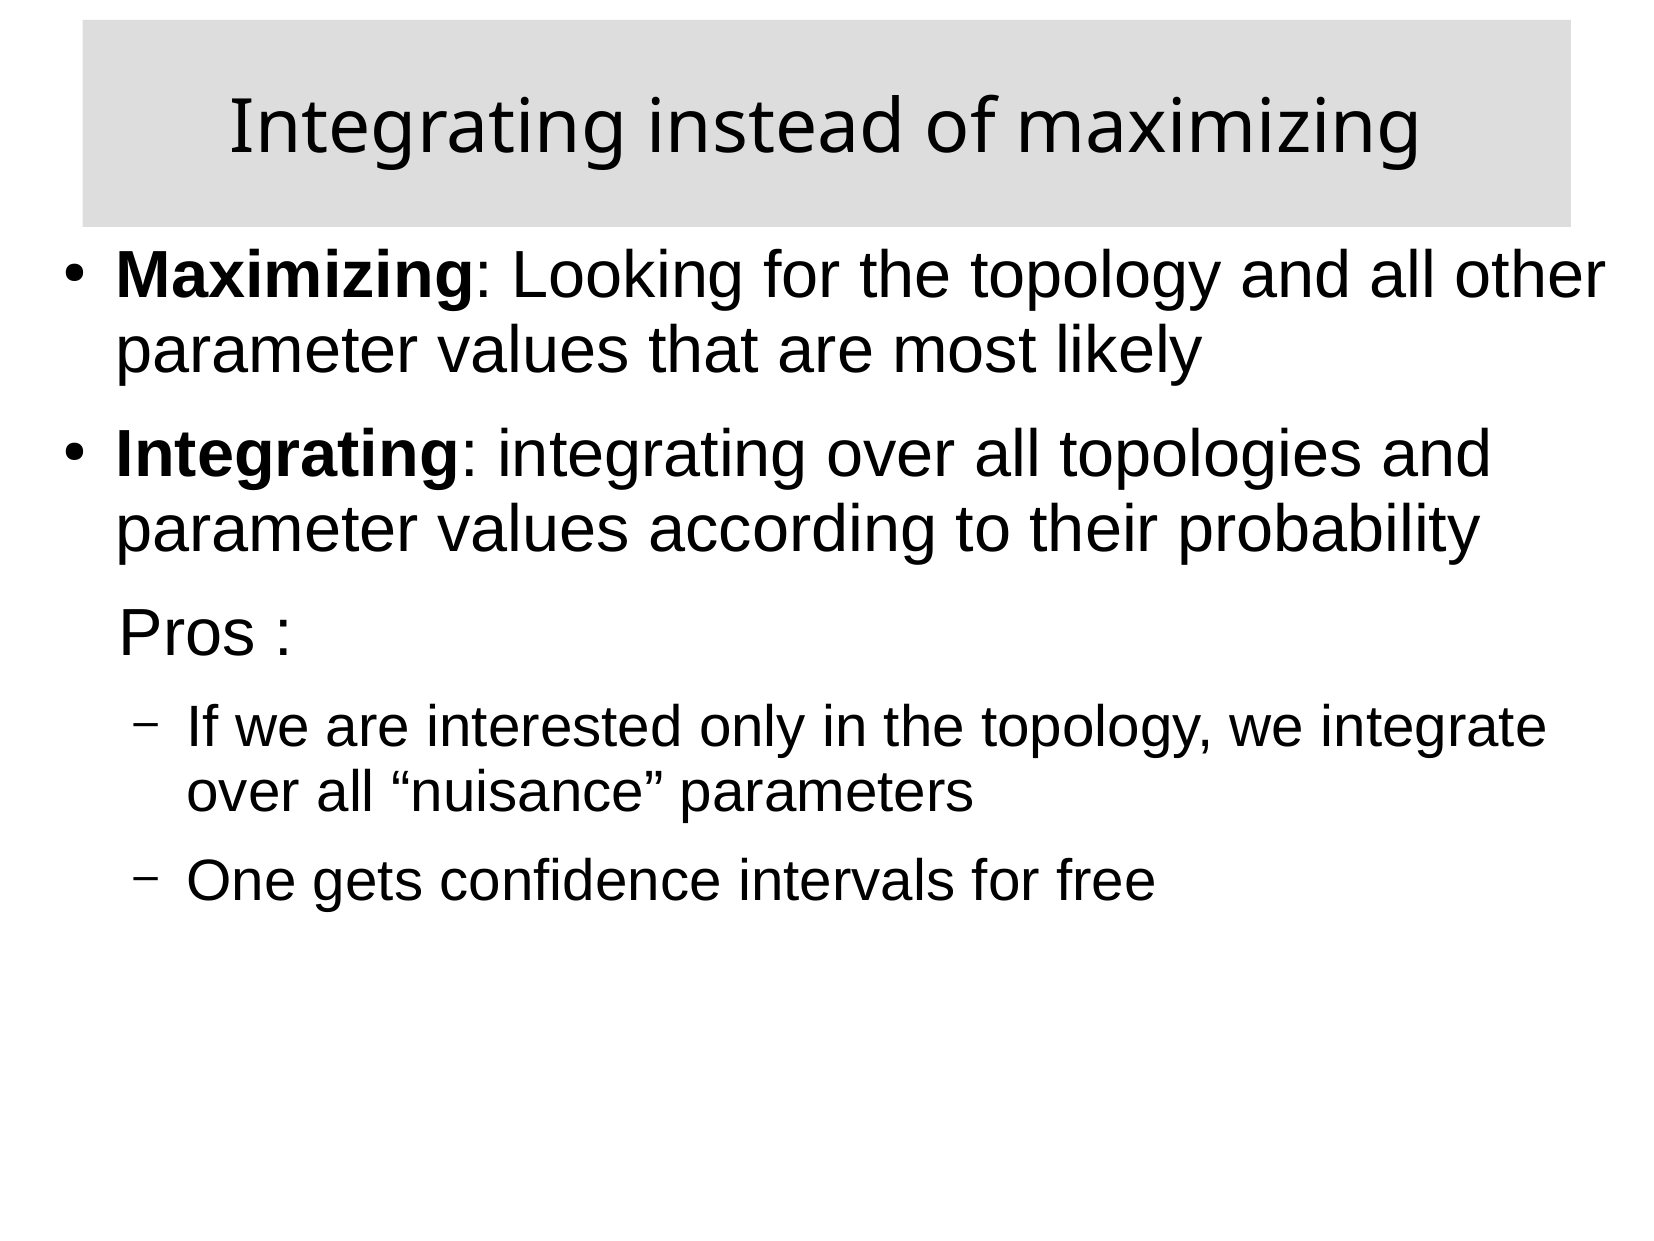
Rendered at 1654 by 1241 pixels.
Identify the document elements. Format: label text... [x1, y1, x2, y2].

title Integrating instead of maximizing [82, 19, 1571, 227]
list Maximizing: Looking for the topology and all other parameter values that are most likely Integrating: integrating over all topologies and parameter values according to their probability Pros : If we are interested only in the topology, we integrate over all “nuisance” parameters One gets confidence intervals for free [45, 237, 1621, 1132]
